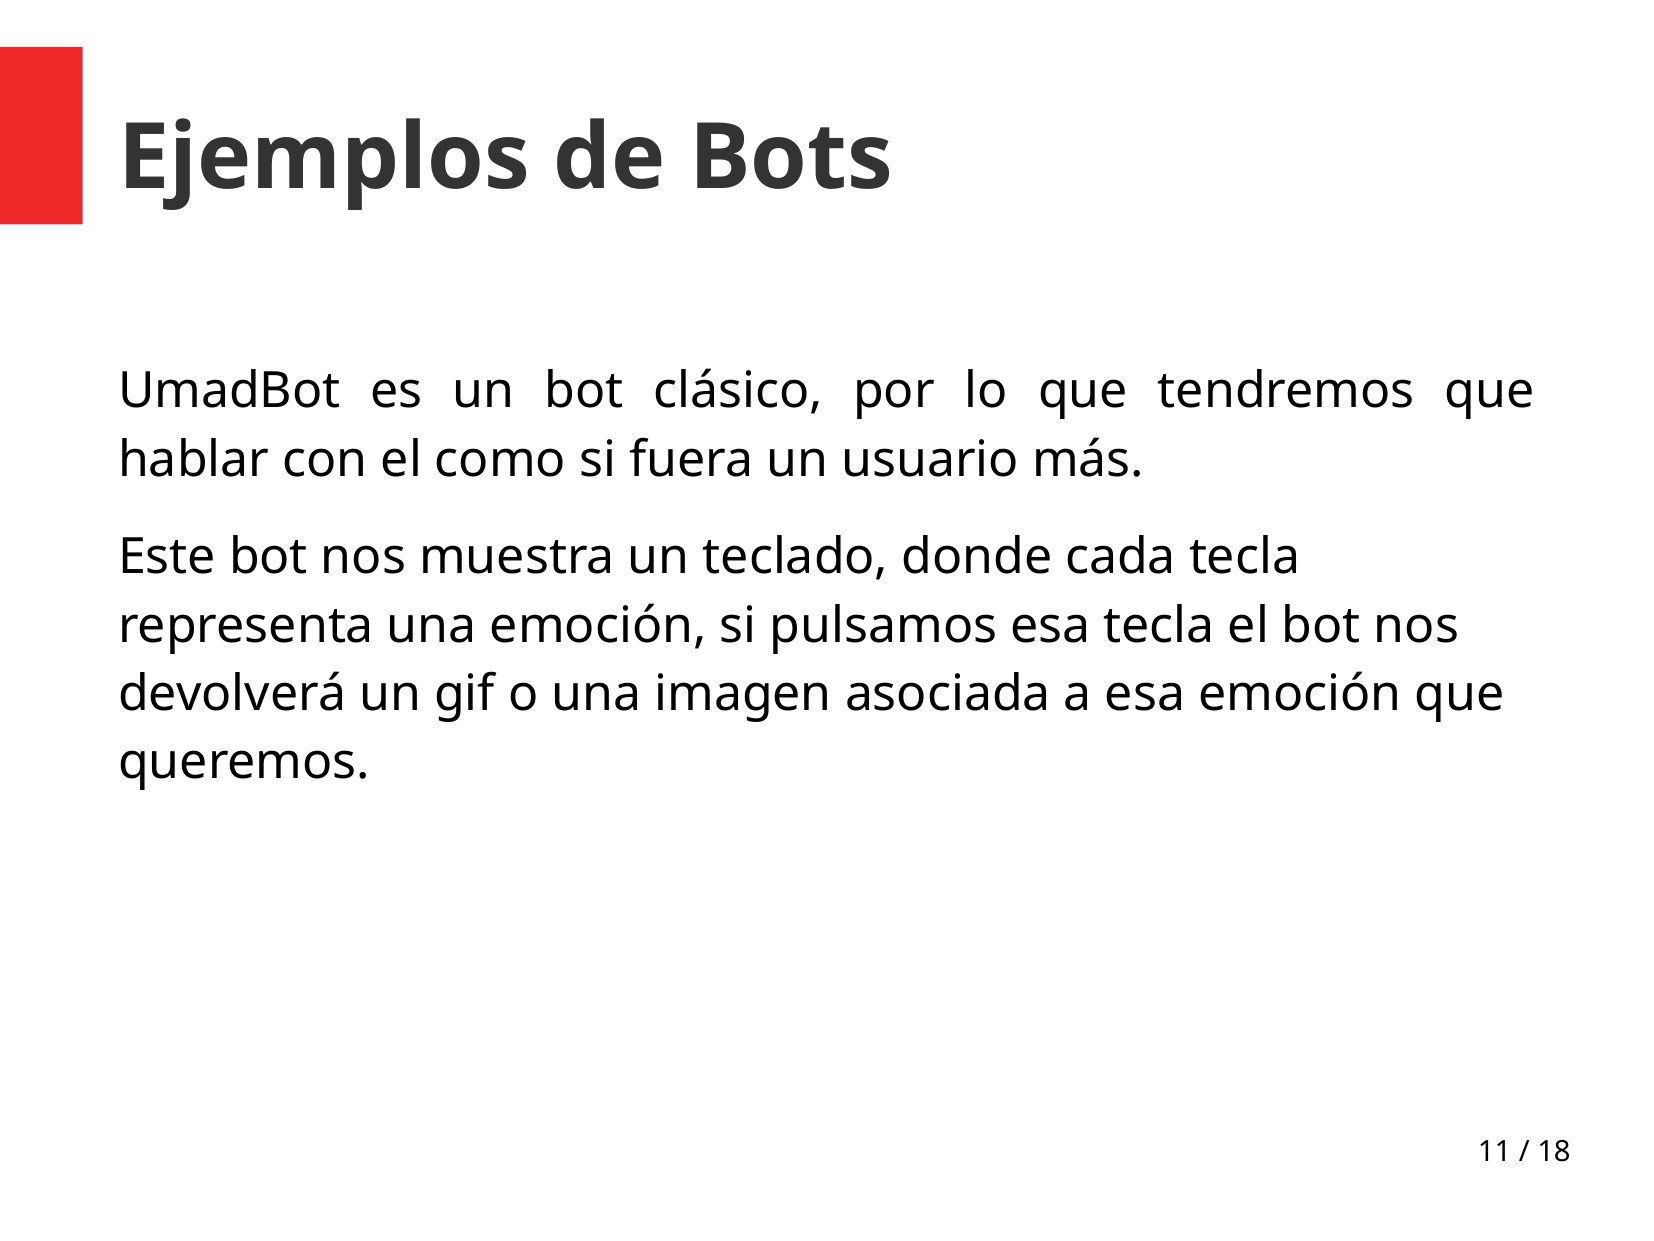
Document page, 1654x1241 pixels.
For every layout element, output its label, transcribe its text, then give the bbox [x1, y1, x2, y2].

list UmadBot es un bot clásico, por lo que tendremos que hablar con el como si fuera un usuario más. Este bot nos muestra un teclado, donde cada tecla representa una emoción, si pulsamos esa tecla el bot nos devolverá un gif o una imagen asociada a esa emoción que queremos. [118, 354, 1536, 1074]
title Ejemplos de Bots [118, 49, 1571, 257]
